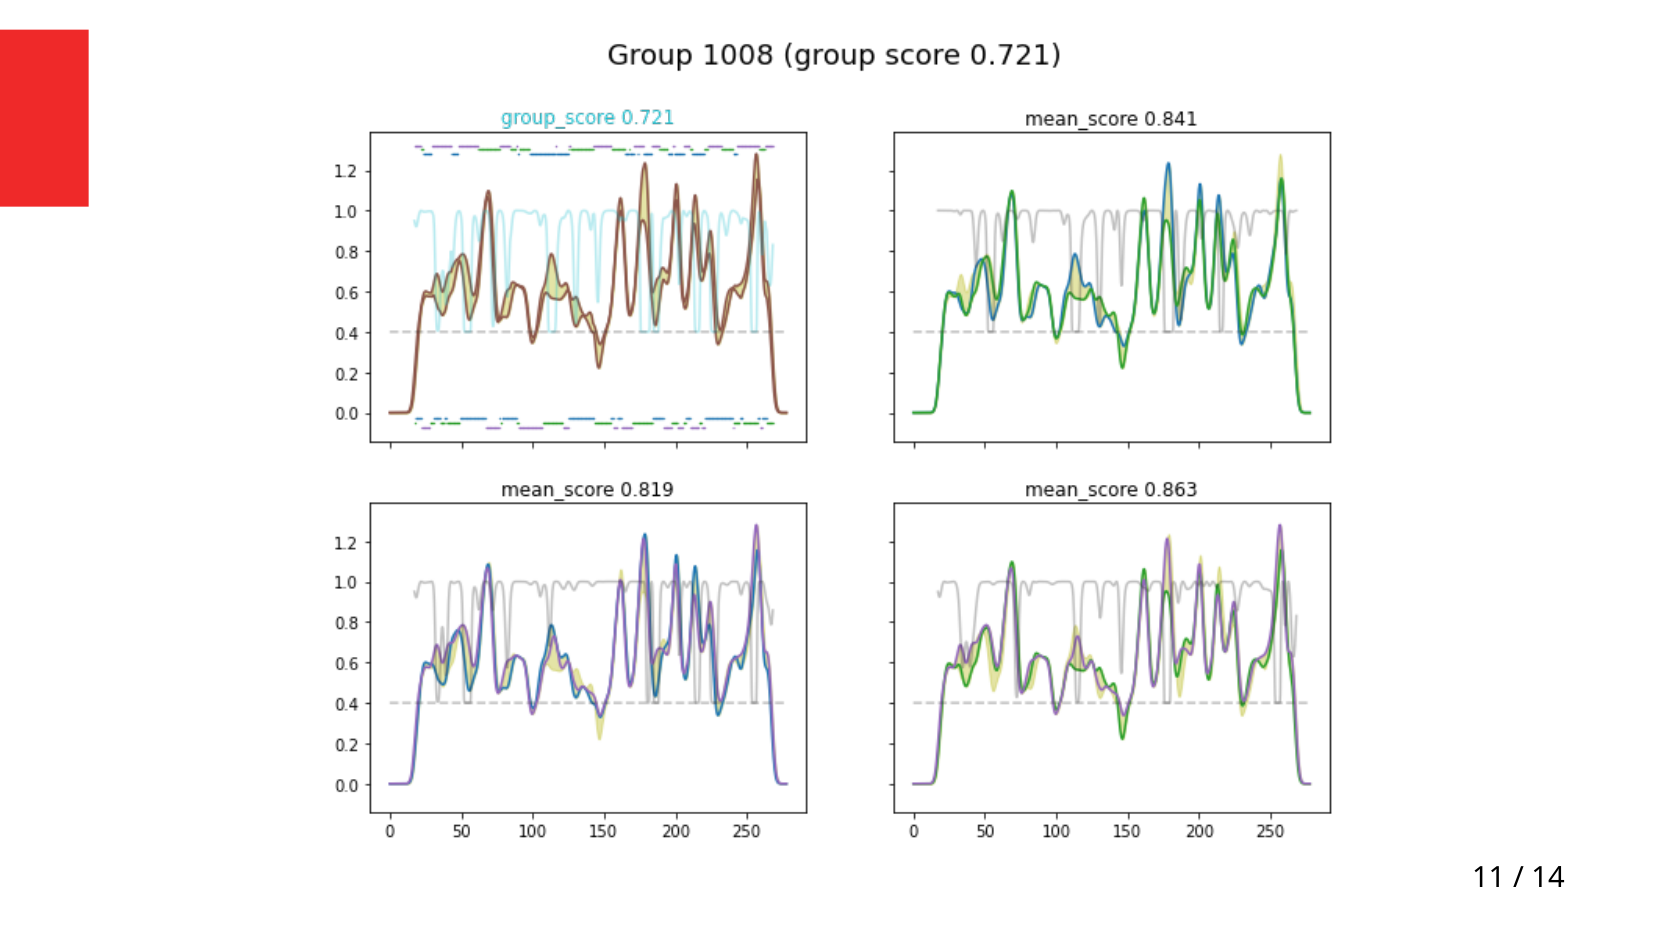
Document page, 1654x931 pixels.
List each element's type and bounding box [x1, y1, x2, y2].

picture [323, 32, 1341, 850]
